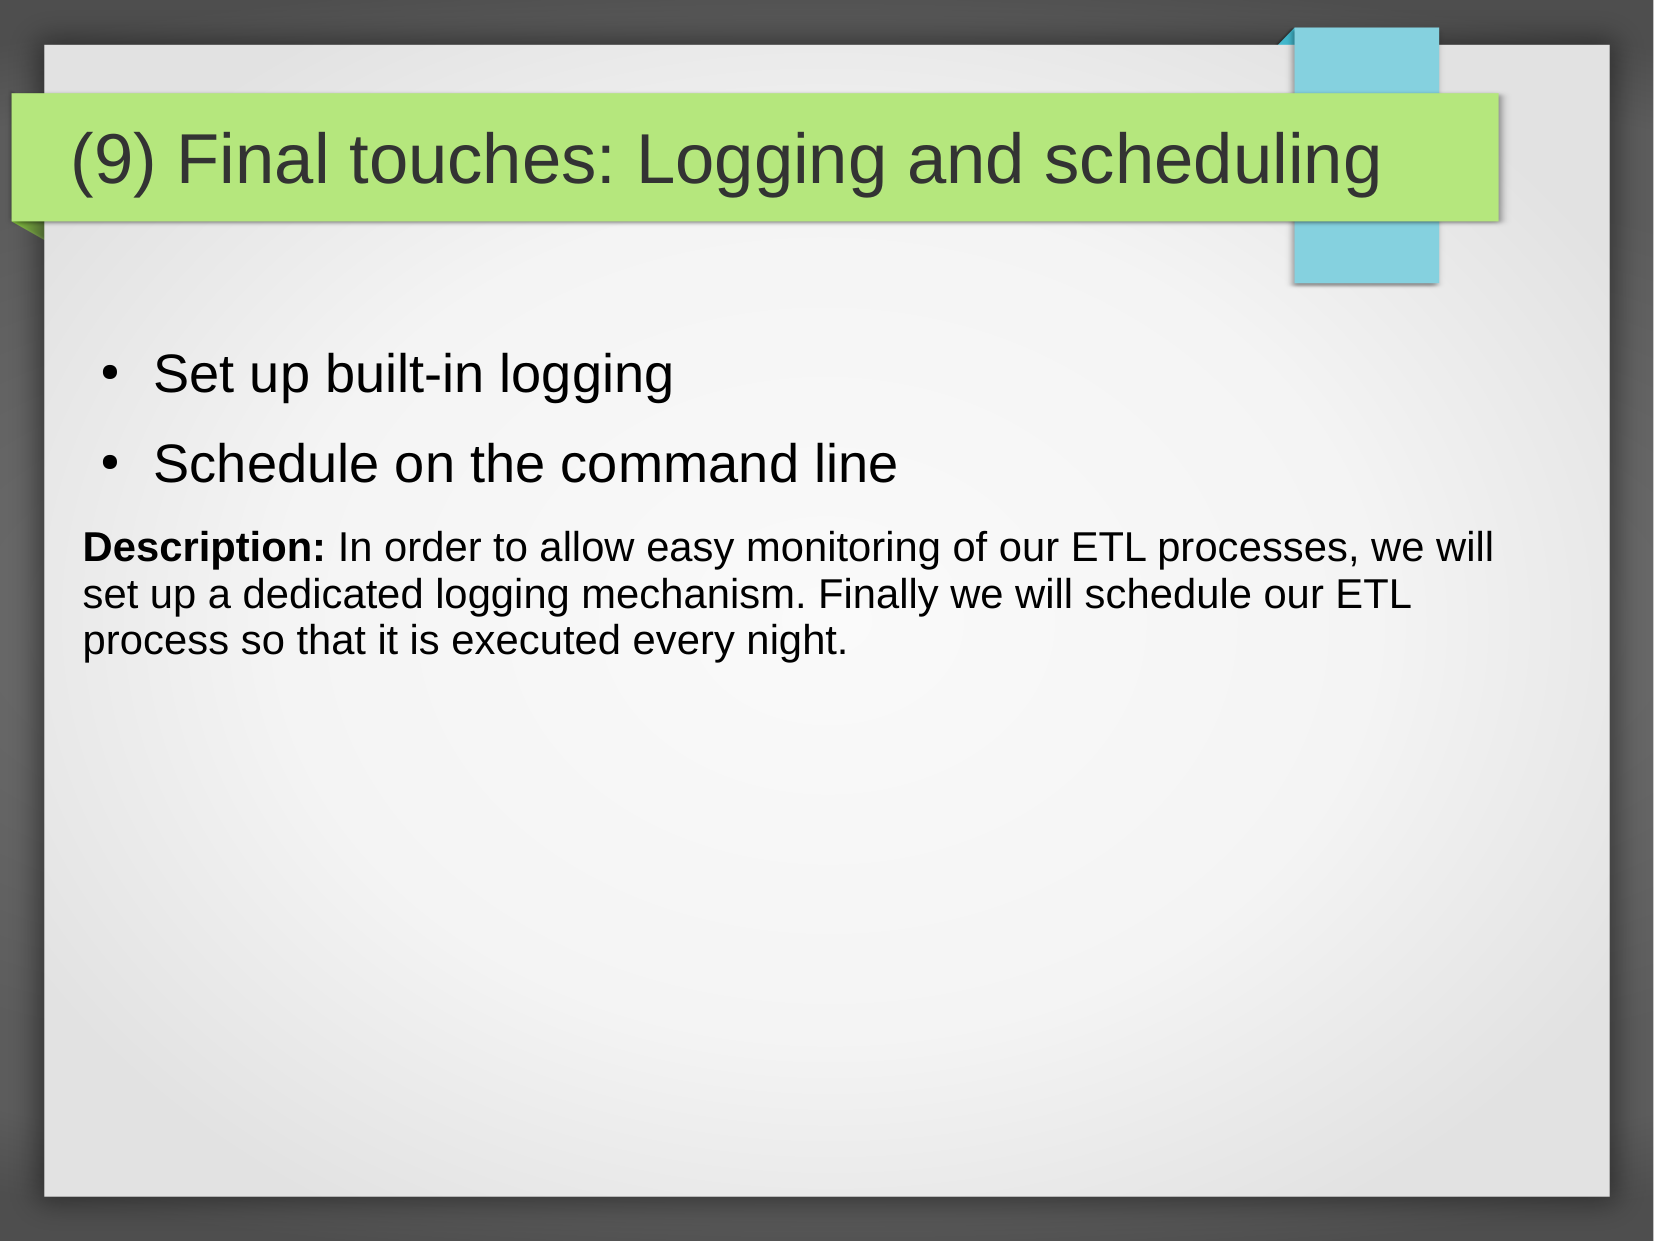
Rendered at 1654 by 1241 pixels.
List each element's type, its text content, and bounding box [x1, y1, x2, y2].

list Set up built-in logging Schedule on the command line Description: In order to allow easy monitoring of our ETL processes, we will set up a dedicated logging mechanism. Finally we will schedule our ETL process so that it is executed every night. [82, 343, 1538, 1063]
picture [0, 0, 1654, 1241]
title (9) Final touches: Logging and scheduling [70, 106, 1471, 213]
